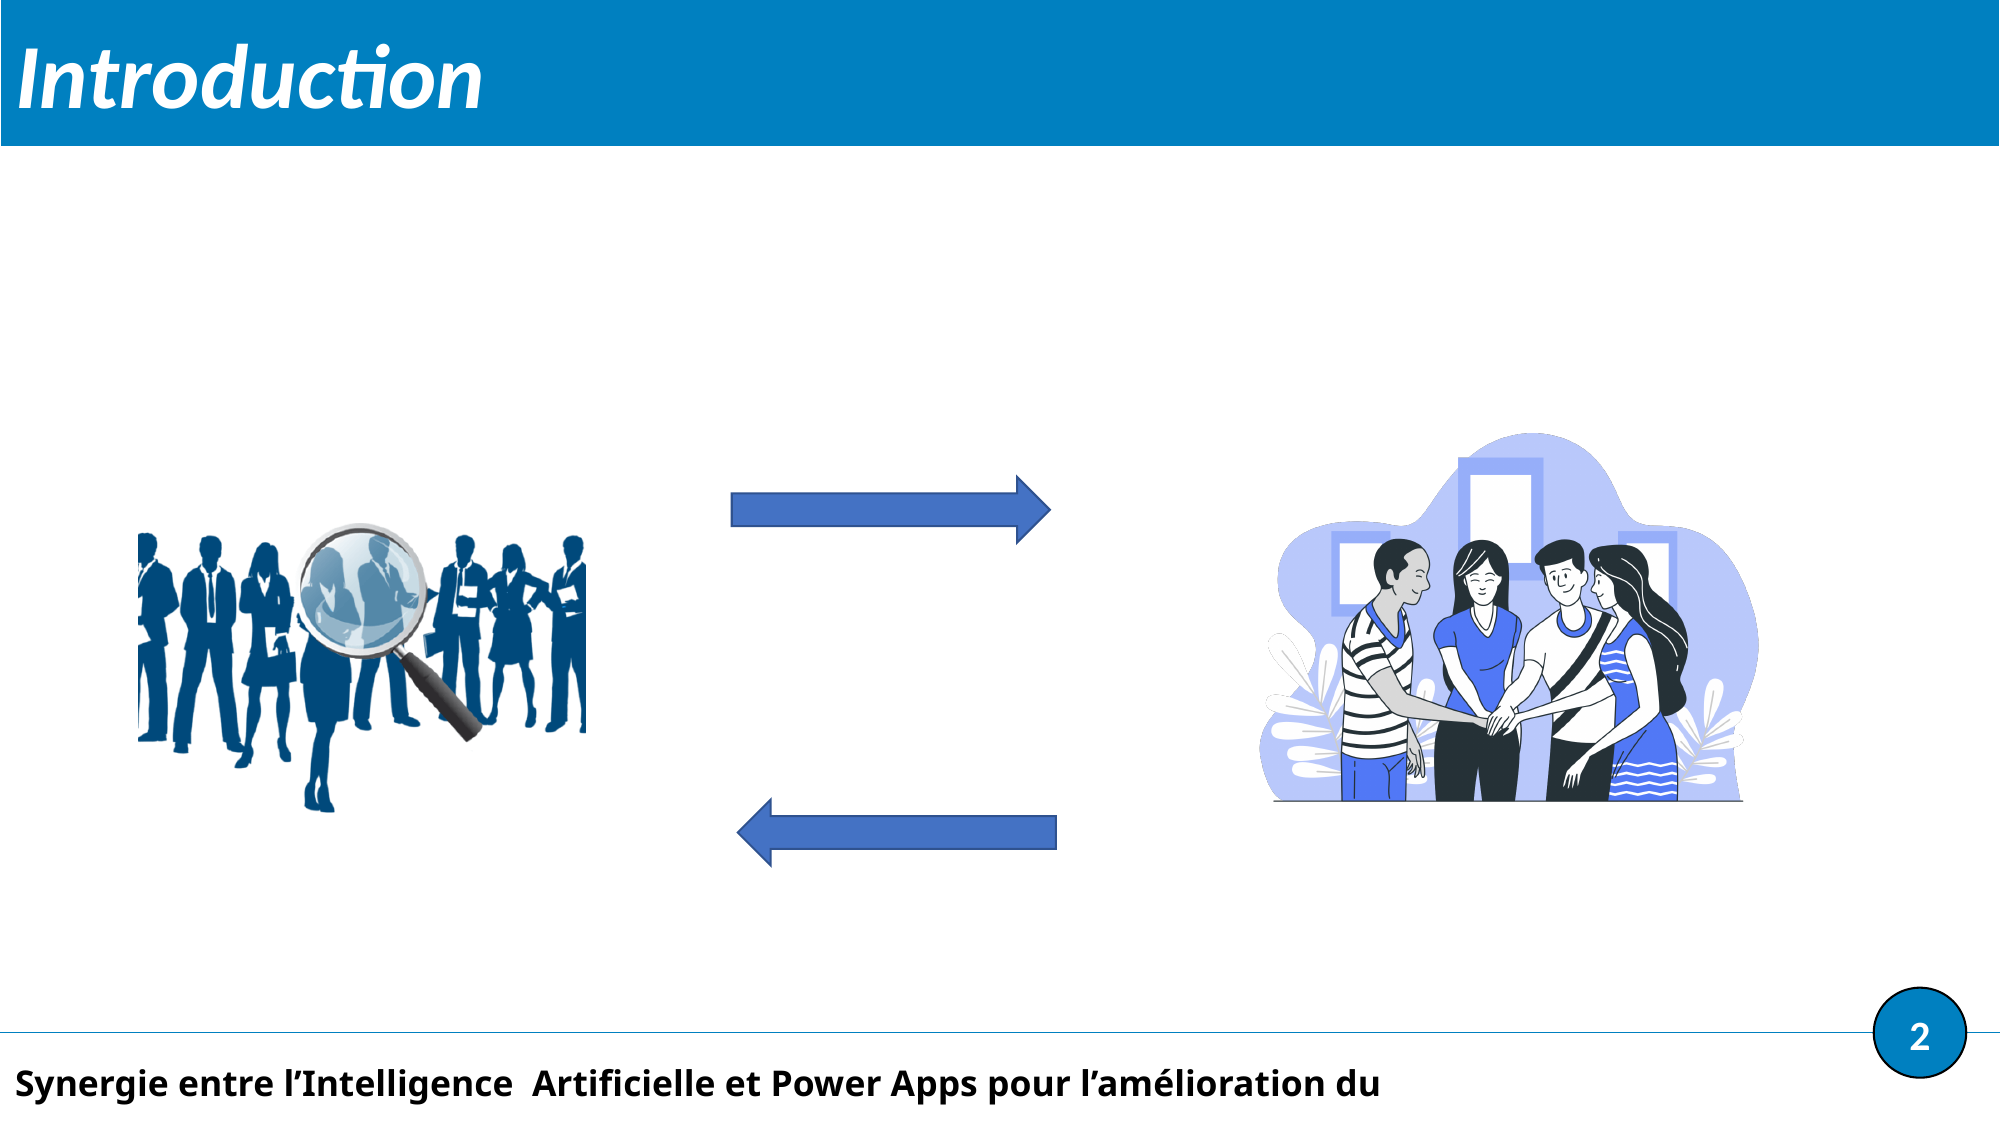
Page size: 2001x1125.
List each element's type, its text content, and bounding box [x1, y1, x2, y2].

text_box Introduction [0, 0, 2000, 147]
picture [1196, 301, 1822, 928]
text_box Synergie entre l’Intelligence Artificielle et Power Apps pour l’amélioration du processus de recrutement [0, 1033, 1564, 1107]
text_box [731, 476, 1050, 543]
text_box [737, 799, 1056, 866]
picture [138, 523, 586, 822]
text_box 2 [1873, 987, 1967, 1078]
